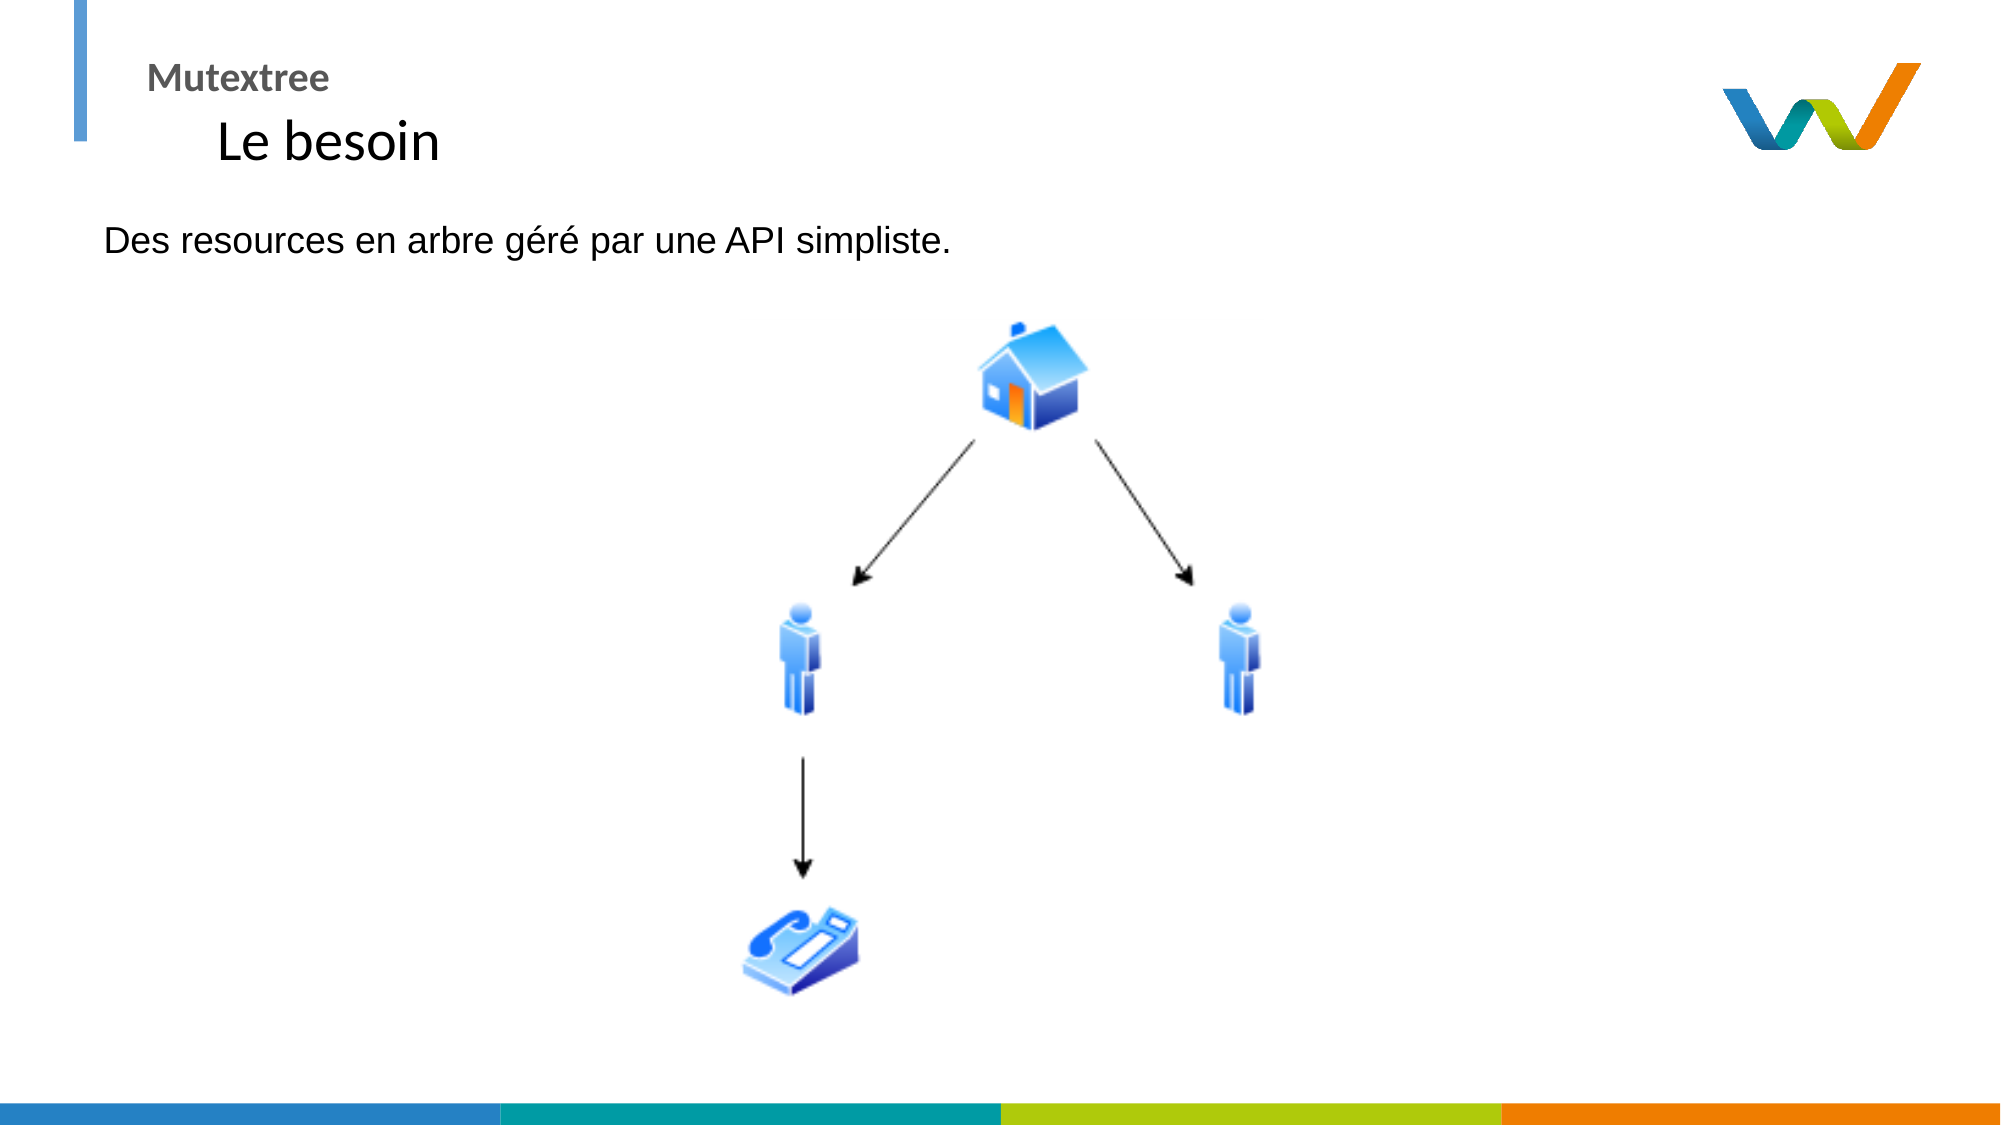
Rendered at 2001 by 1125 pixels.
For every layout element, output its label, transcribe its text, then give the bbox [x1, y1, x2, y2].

list Mutextree [131, 48, 1400, 103]
picture [739, 318, 1264, 1004]
text_box Des resources en arbre géré par une API simpliste. [88, 212, 969, 312]
picture [1702, 63, 1931, 157]
list Le besoin [131, 103, 1400, 157]
